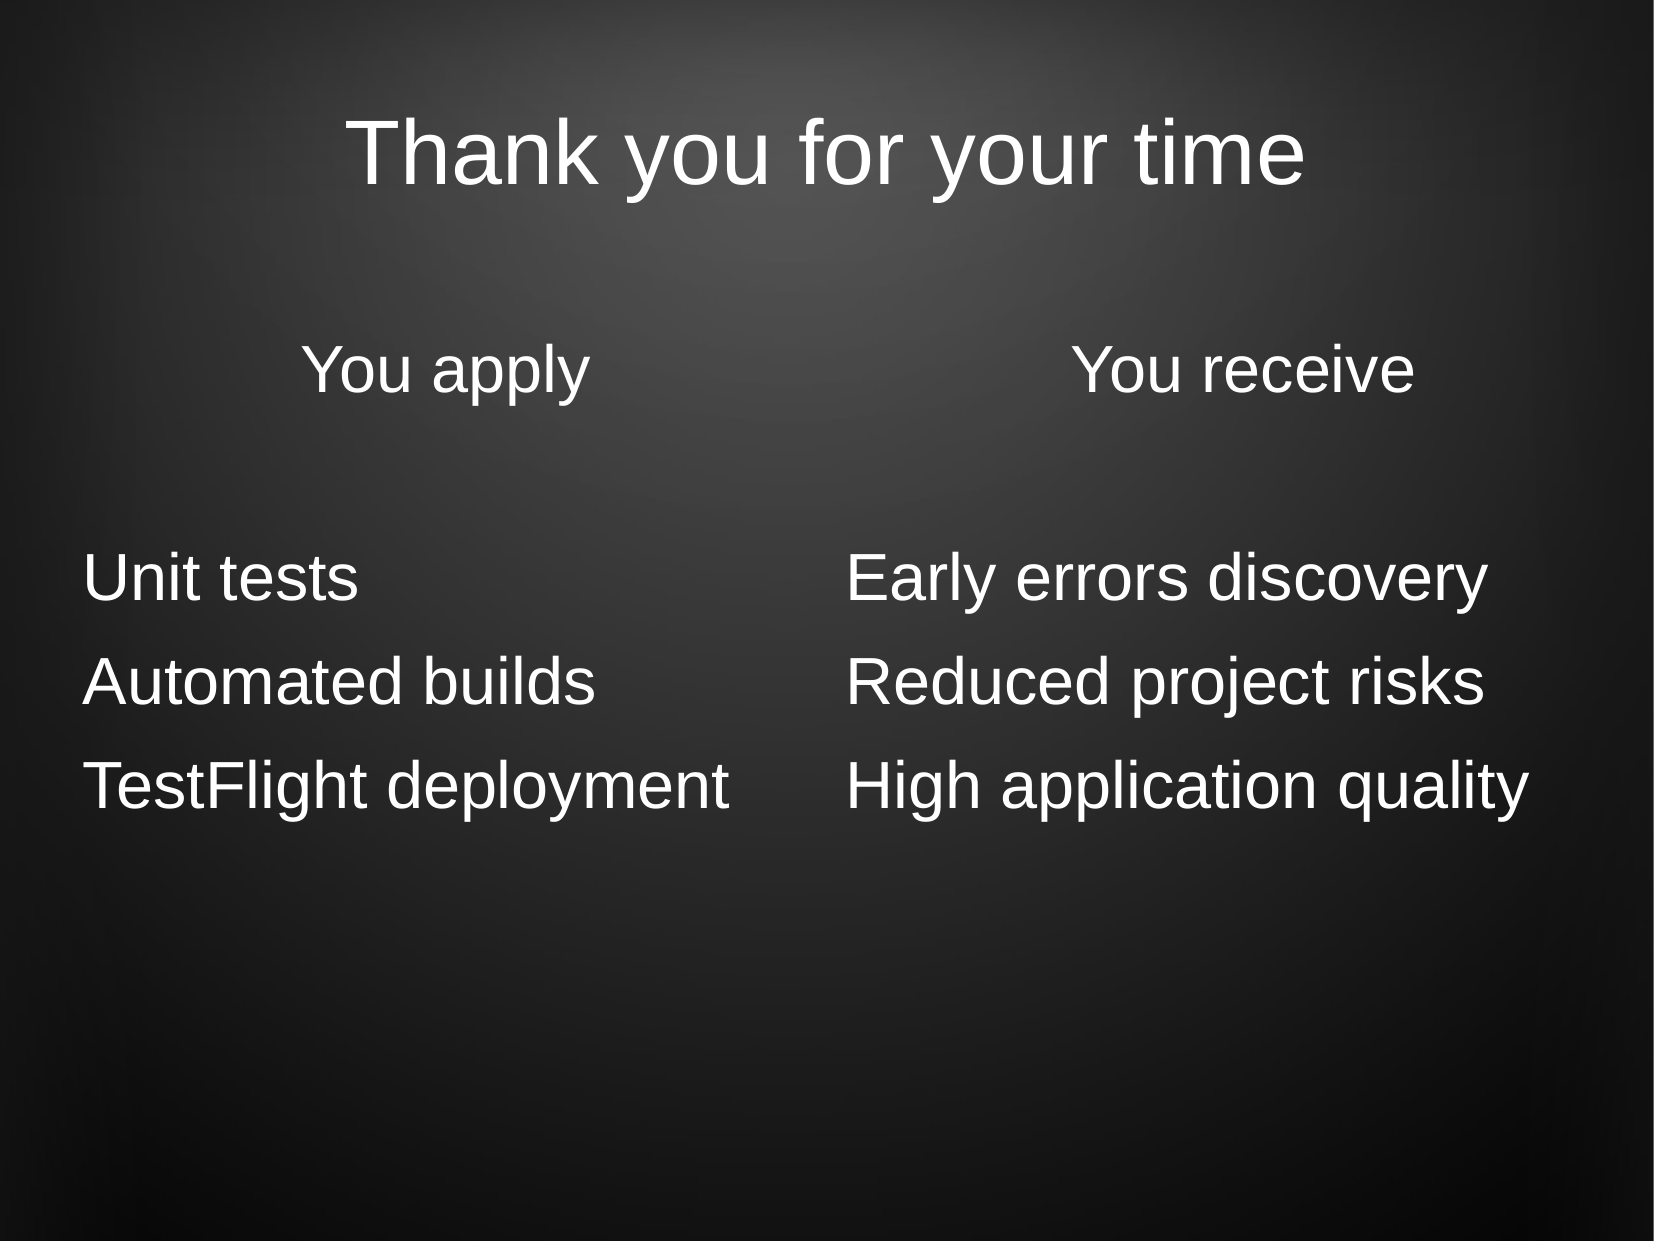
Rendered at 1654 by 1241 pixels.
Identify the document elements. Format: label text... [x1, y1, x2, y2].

list You receive Early errors discovery Reduced project risks High application quality [845, 331, 1572, 942]
list You apply Unit tests Automated builds TestFlight deployment [82, 331, 809, 942]
title Thank you for your time [82, 49, 1571, 257]
picture [0, 0, 1654, 1241]
